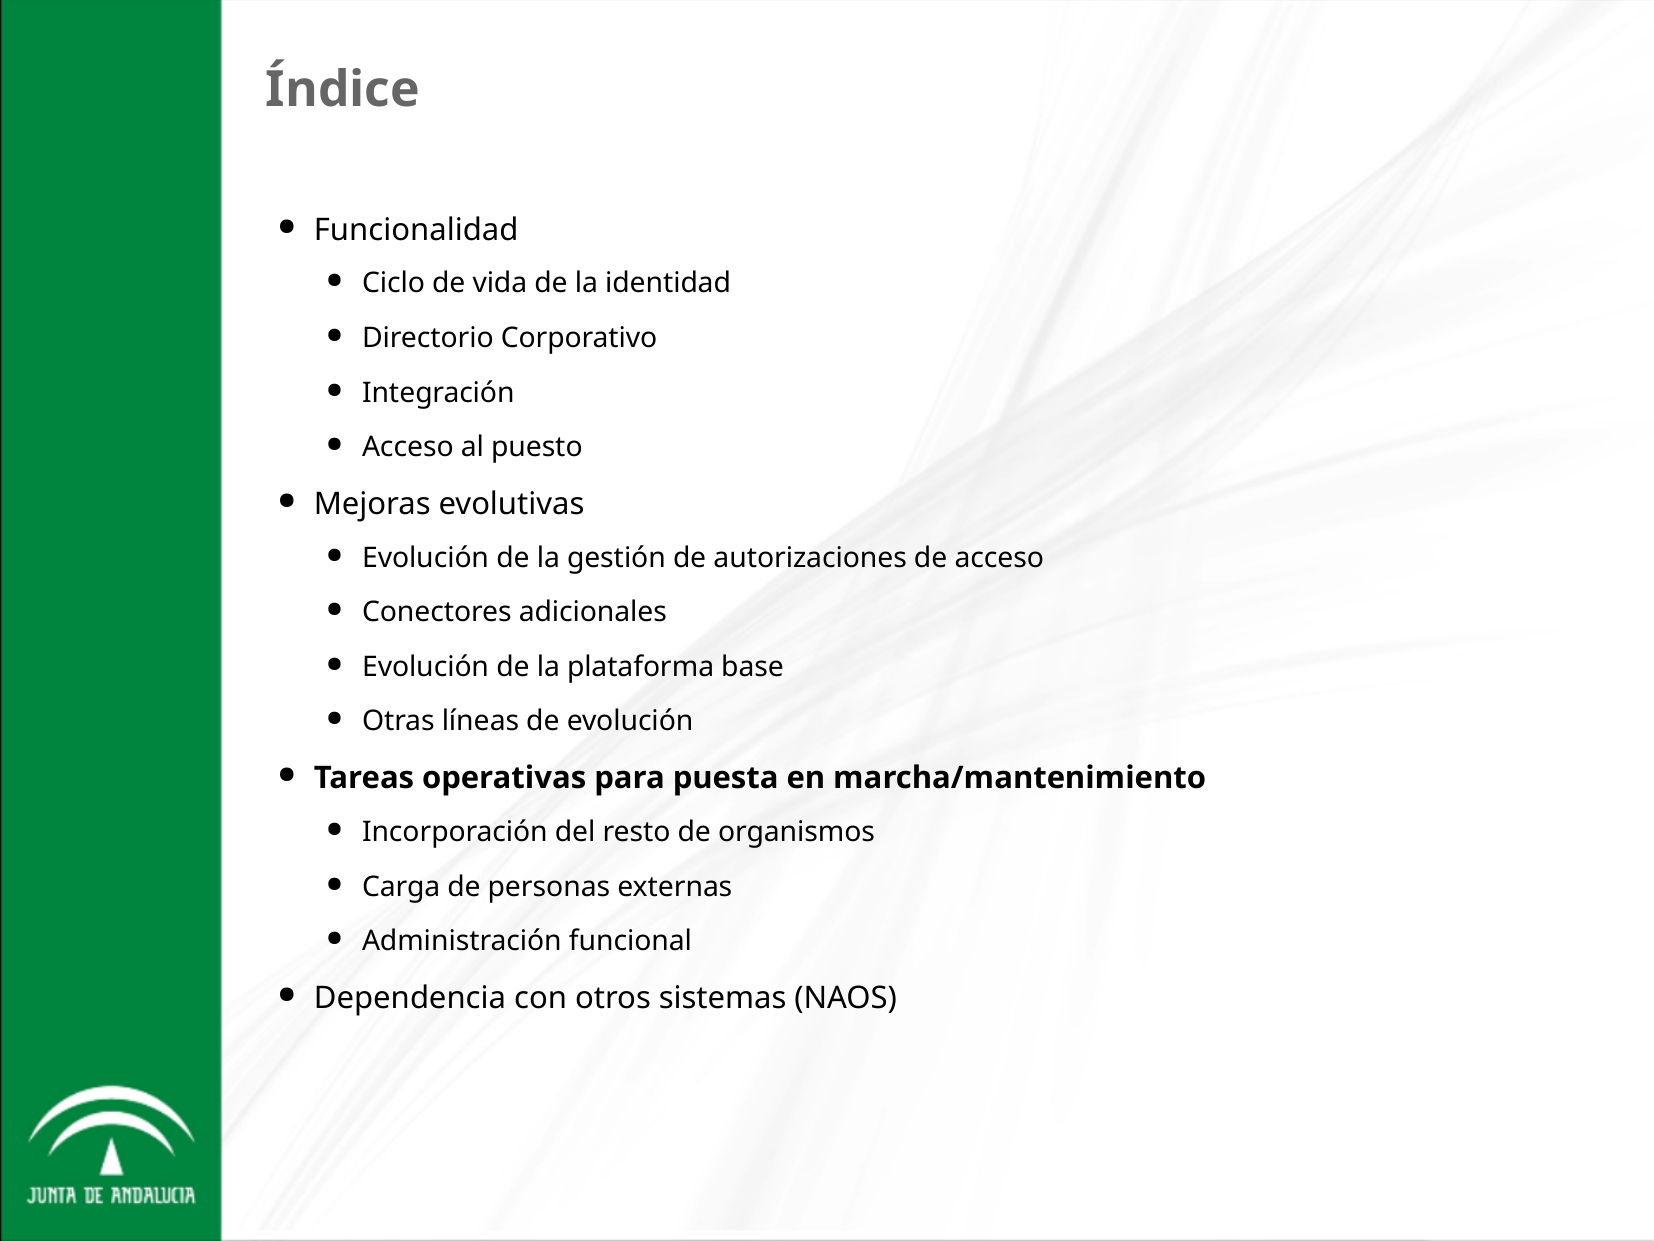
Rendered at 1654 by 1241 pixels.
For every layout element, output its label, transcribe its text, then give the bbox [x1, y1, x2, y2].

picture [0, 0, 1654, 1241]
list Funcionalidad Ciclo de vida de la identidad Directorio Corporativo Integración Acceso al puesto Mejoras evolutivas Evolución de la gestión de autorizaciones de acceso Conectores adicionales Evolución de la plataforma base Otras líneas de evolución Tareas operativas para puesta en marcha/mantenimiento Incorporación del resto de organismos Carga de personas externas Administración funcional Dependencia con otros sistemas (NAOS) [265, 206, 1571, 1026]
title Índice [265, 37, 1571, 136]
